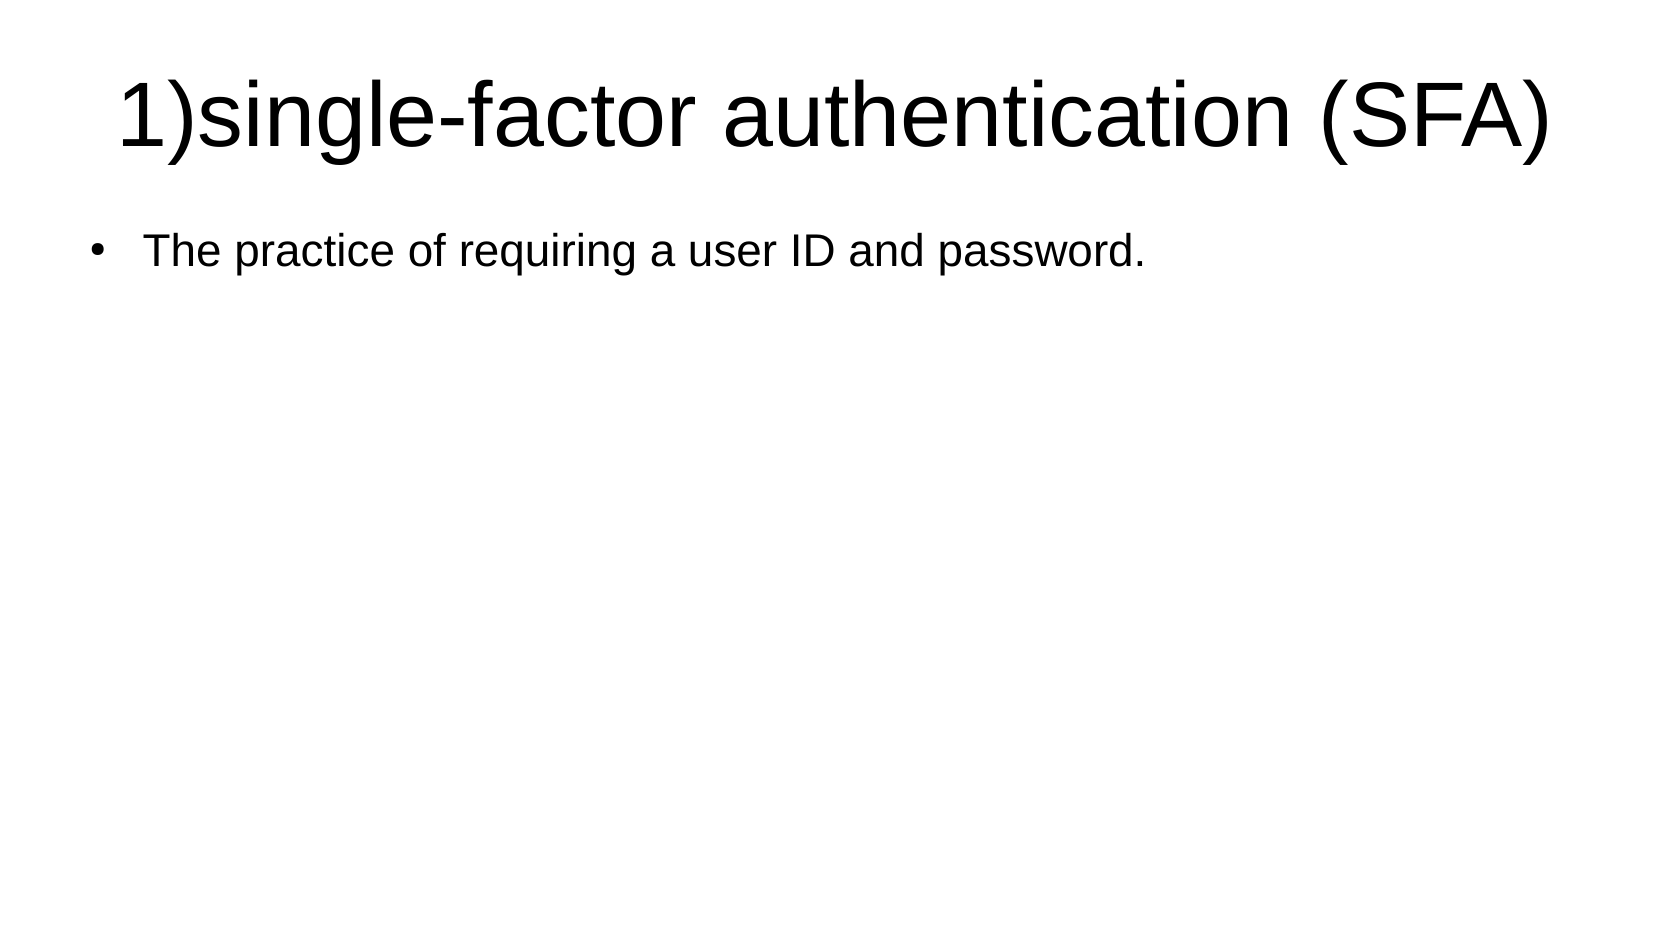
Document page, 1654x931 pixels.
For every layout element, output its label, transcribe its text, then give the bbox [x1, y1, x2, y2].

list The practice of requiring a user ID and password. [71, 225, 1561, 765]
title single-factor authentication (SFA) [82, 37, 1571, 193]
